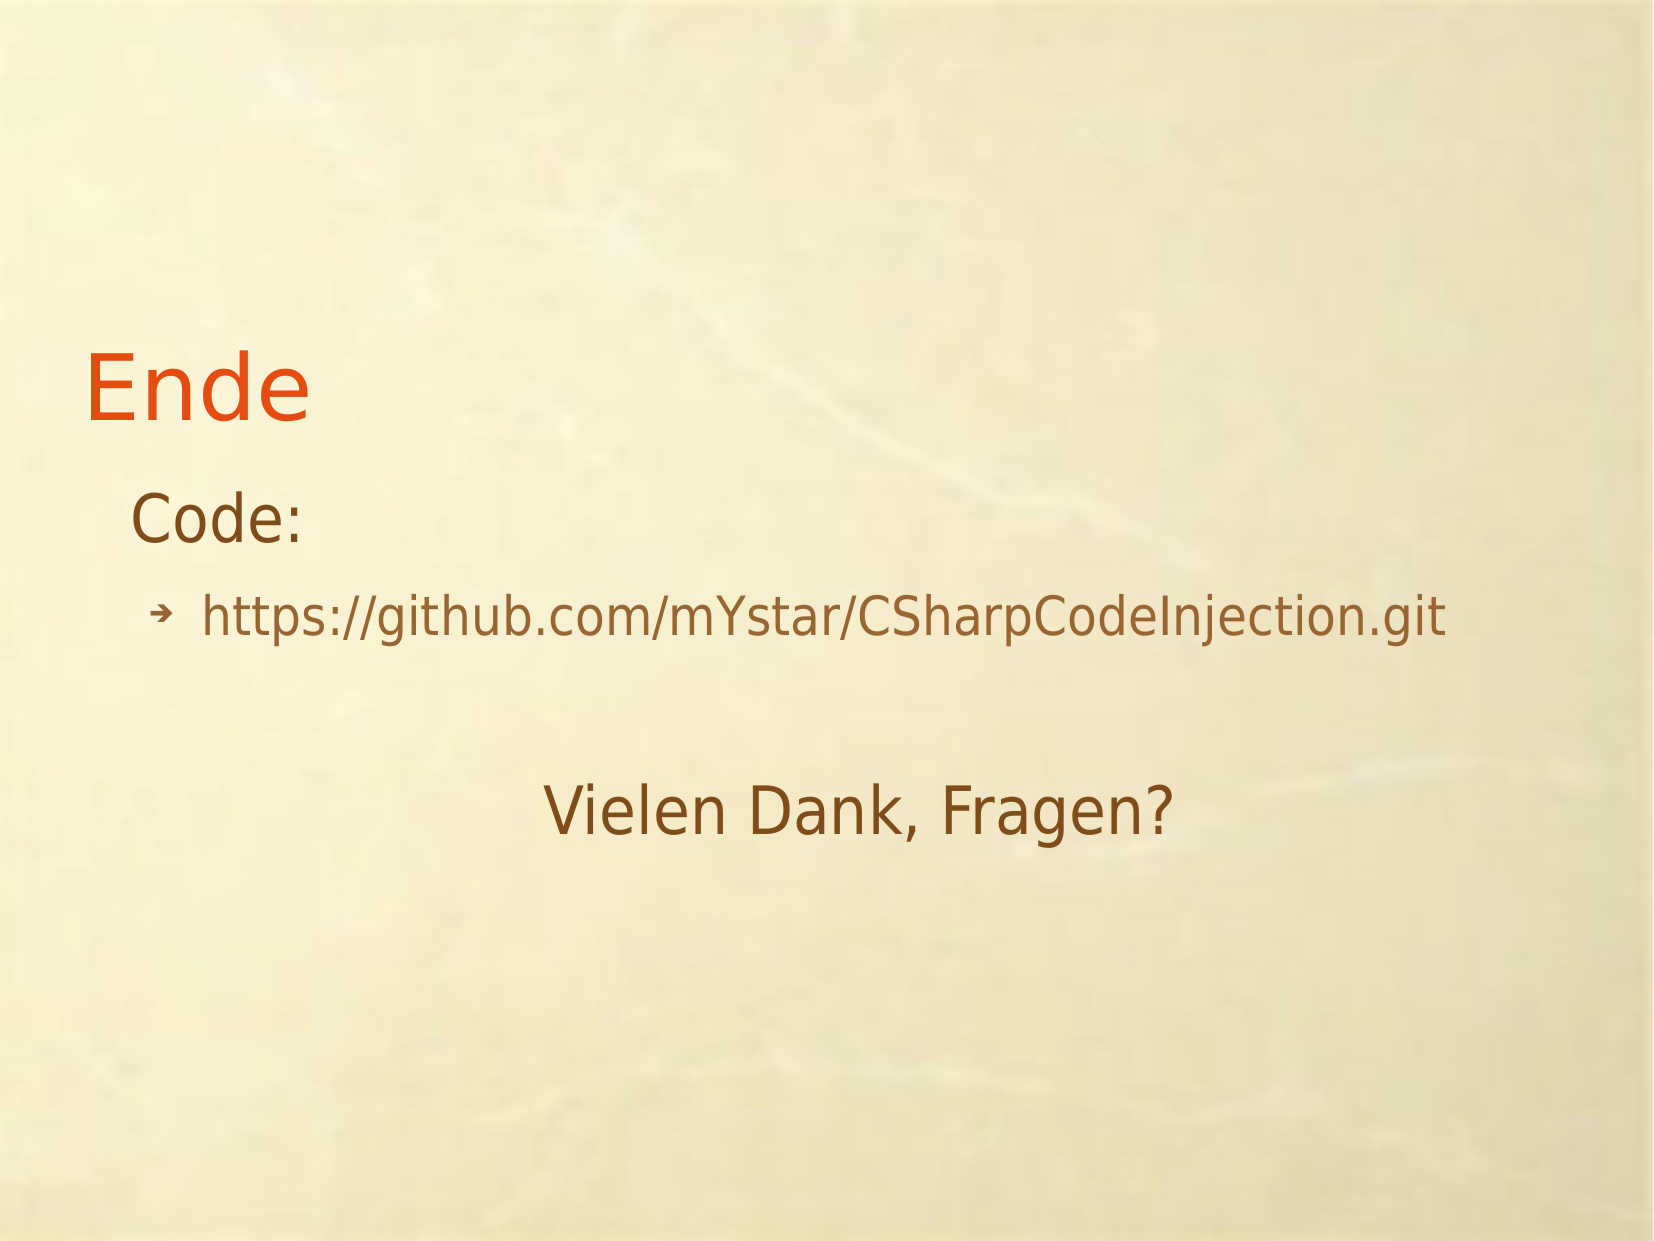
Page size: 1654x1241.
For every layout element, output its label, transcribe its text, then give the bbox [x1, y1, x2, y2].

picture [0, 0, 1654, 1241]
title Ende [82, 285, 1571, 480]
list Code: https://github.com/mYstar/CSharpCodeInjection.git Vielen Dank, Fragen? [60, 480, 1591, 1010]
